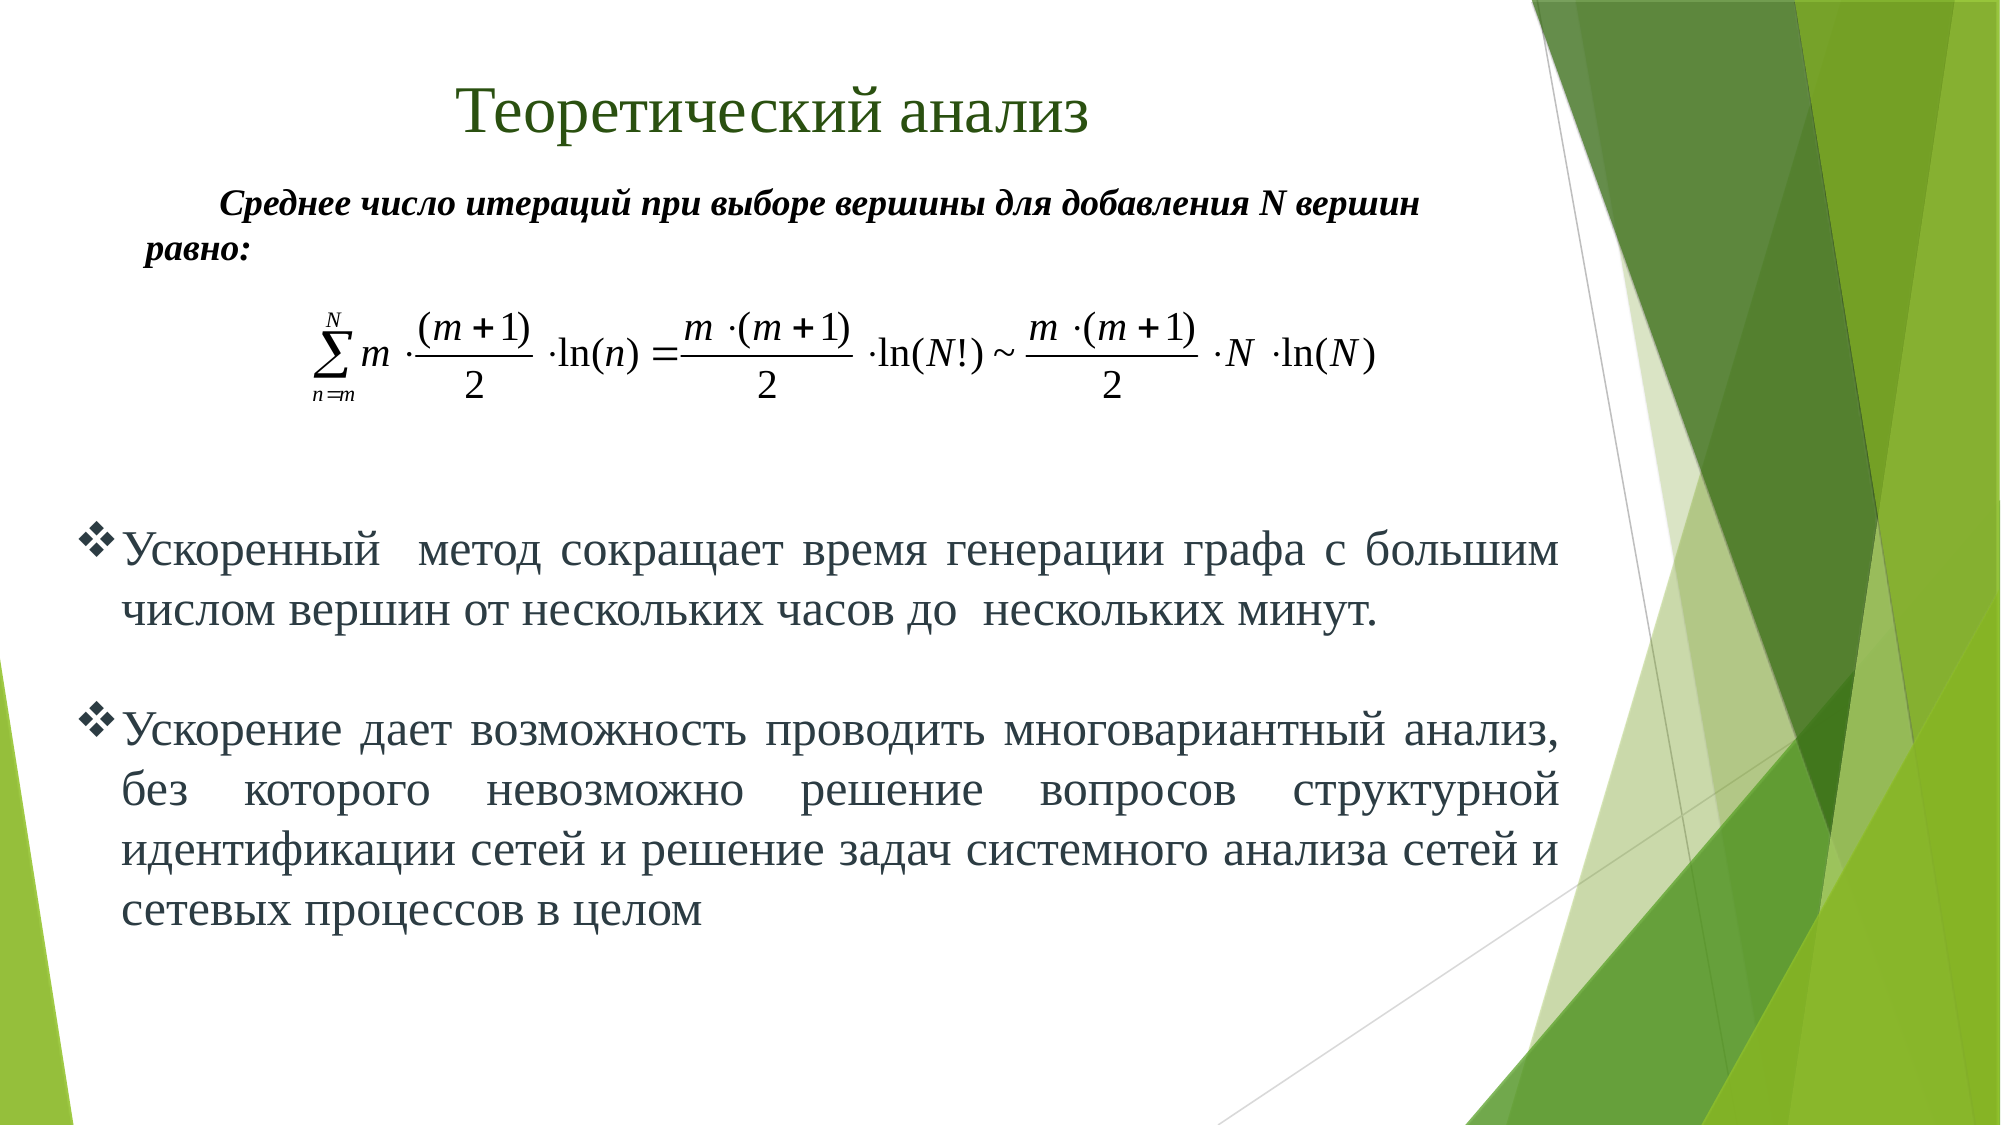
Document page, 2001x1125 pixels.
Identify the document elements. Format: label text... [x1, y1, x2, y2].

chart [307, 302, 1386, 415]
text_box Среднее число итераций при выборе вершины для добавления N вершин равно: [130, 192, 1479, 299]
text_box Теоретический анализ [440, 58, 1106, 153]
picture [306, 299, 1384, 411]
text_box Ускоренный метод сокращает время генерации графа с большим числом вершин от нескольких часов до нескольких минут. Ускорение дает возможность проводить многовариантный анализ, без которого невозможно решение вопросов структурной идентификации сетей и решение задач системного анализа сетей и сетевых процессов в целом [59, 448, 1575, 944]
